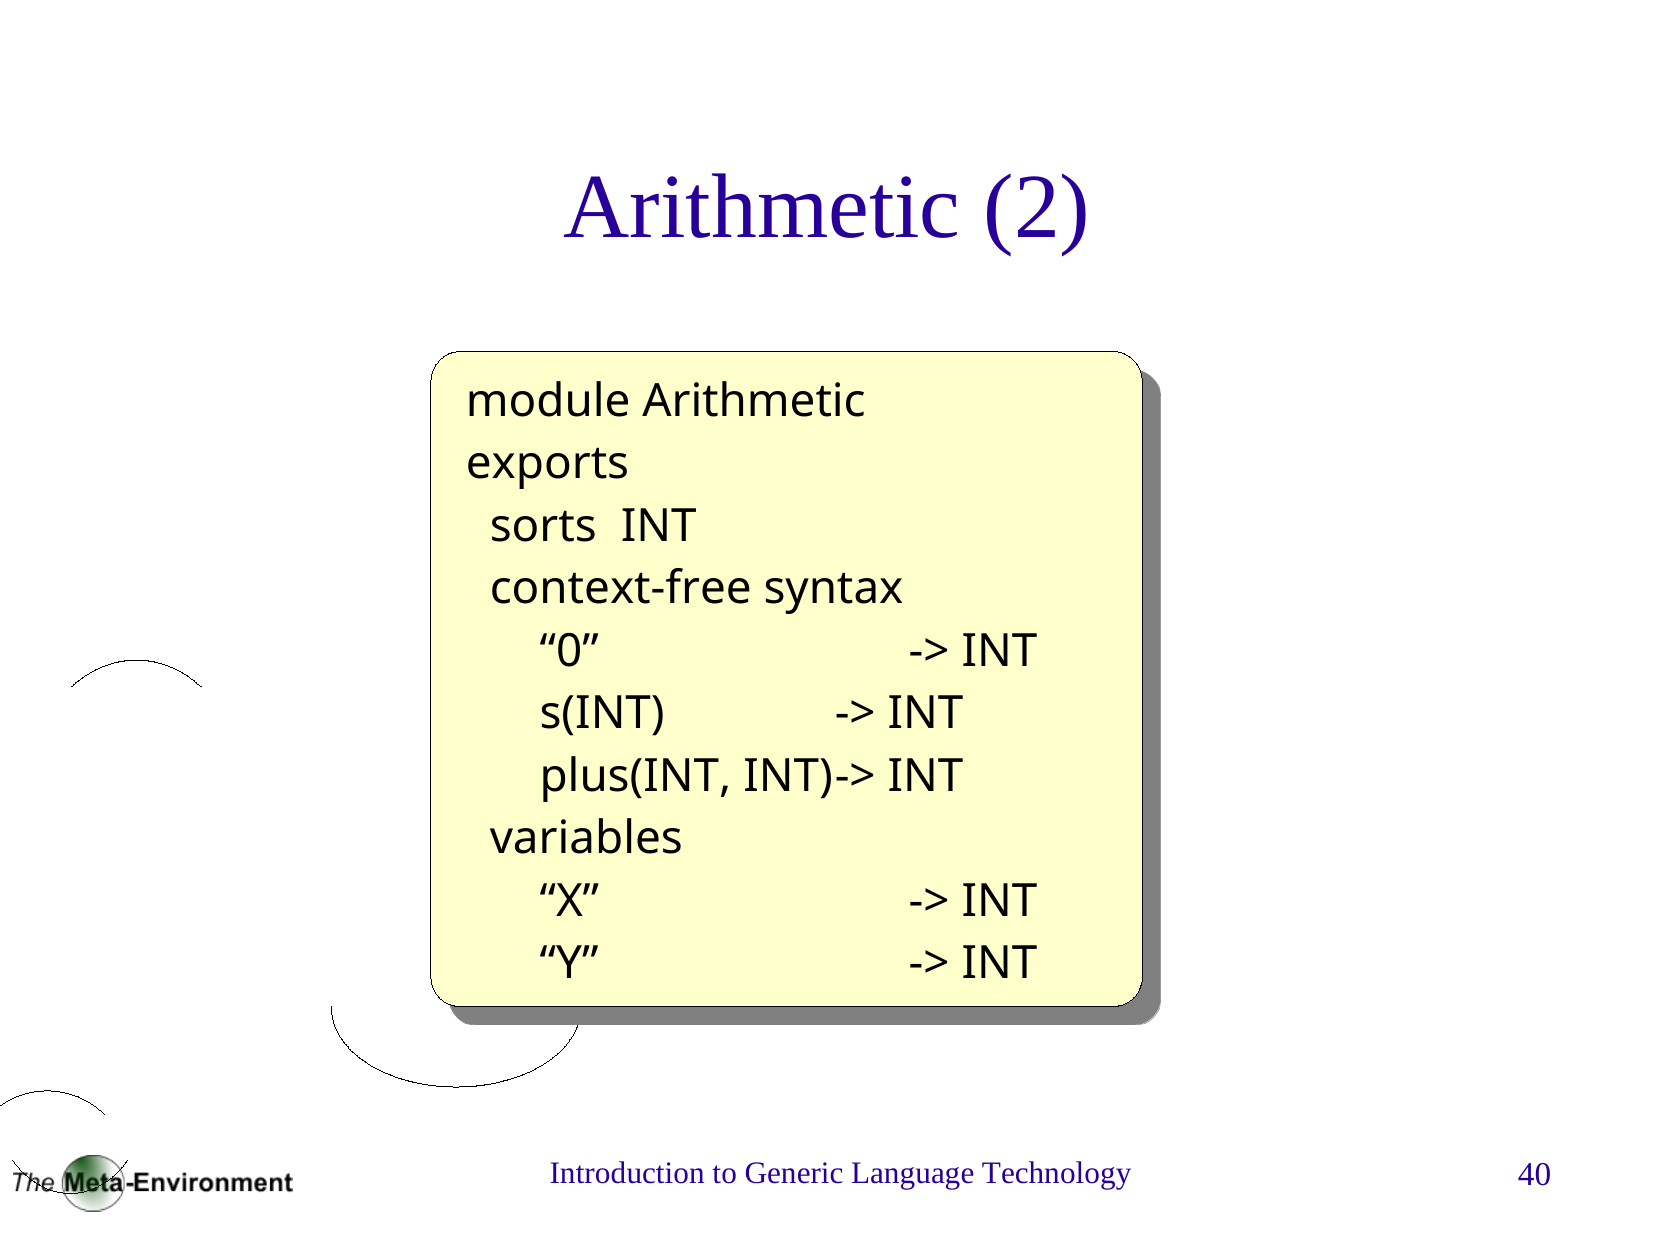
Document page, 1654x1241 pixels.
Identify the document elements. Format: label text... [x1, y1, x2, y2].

picture [13, 1155, 293, 1212]
text_box module Arithmetic exports sorts INT context-free syntax “0” -> INT s(INT) -> INT plus(INT, INT) -> INT variables “X” -> INT “Y” -> INT [465, 366, 1368, 1072]
title Arithmetic (2) [121, 102, 1534, 311]
text_box [430, 351, 1139, 1007]
